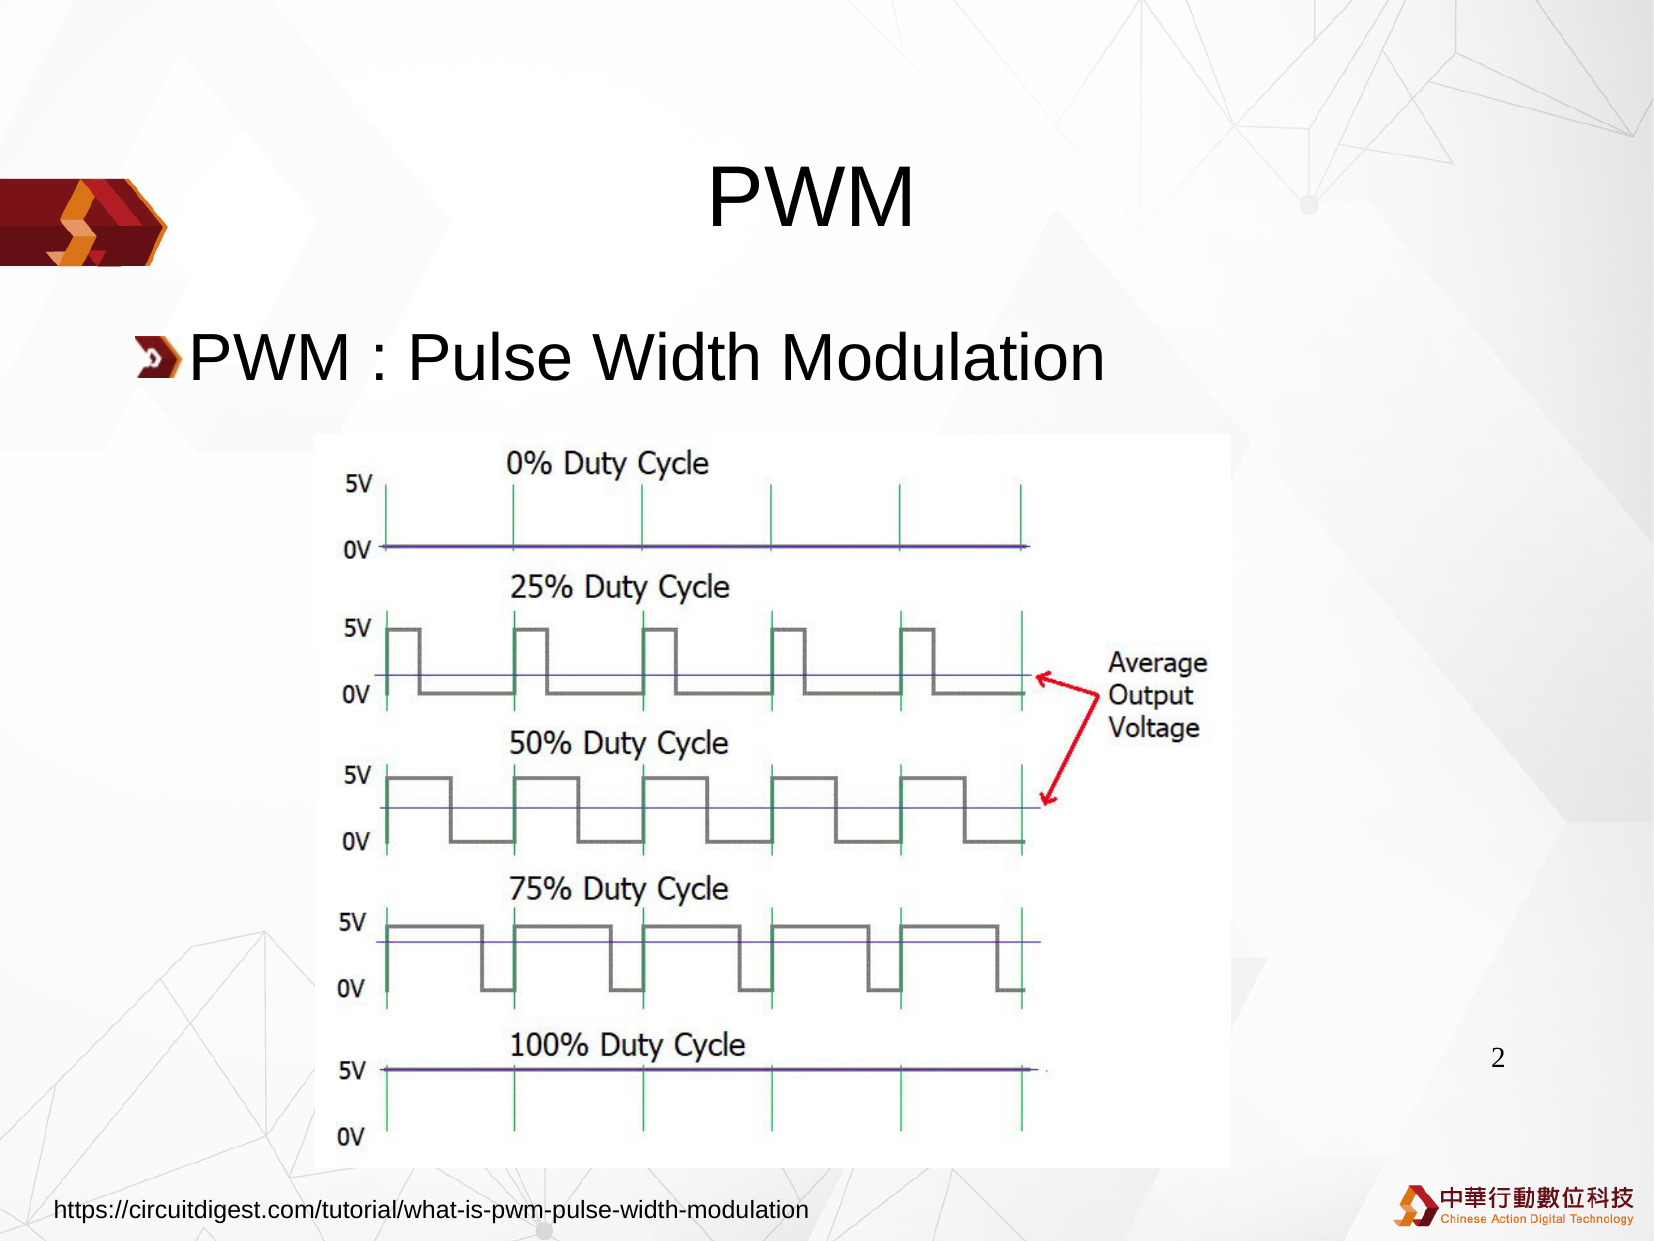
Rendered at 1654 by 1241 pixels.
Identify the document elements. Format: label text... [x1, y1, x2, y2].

text_box https://circuitdigest.com/tutorial/what-is-pwm-pulse-width-modulation [38, 1188, 1201, 1231]
list PWM : Pulse Width Modulation [118, 319, 1571, 1234]
picture [0, 0, 1654, 1241]
title PWM [118, 112, 1506, 281]
